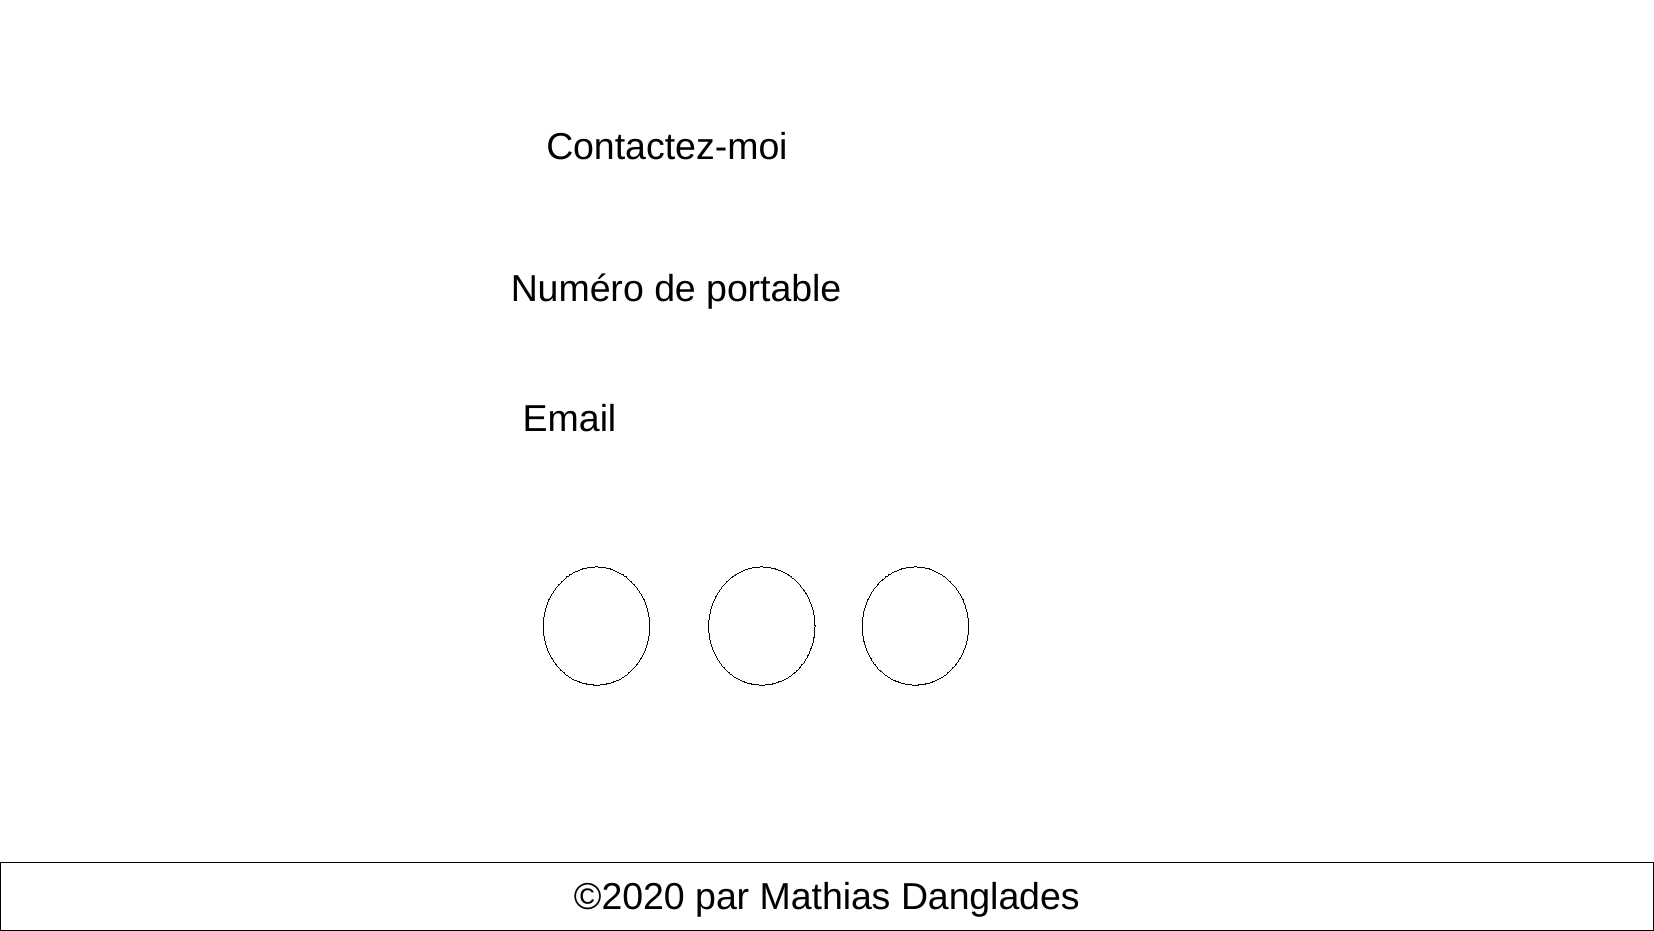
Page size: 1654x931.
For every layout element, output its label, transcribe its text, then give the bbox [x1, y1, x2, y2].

text_box [862, 566, 969, 686]
text_box [543, 566, 650, 686]
text_box Numéro de portable [496, 259, 1016, 317]
text_box ©2020 par Mathias Danglades [0, 862, 1654, 931]
text_box [708, 566, 816, 686]
text_box Contactez-moi [531, 118, 1217, 175]
text_box Email [507, 389, 1028, 447]
